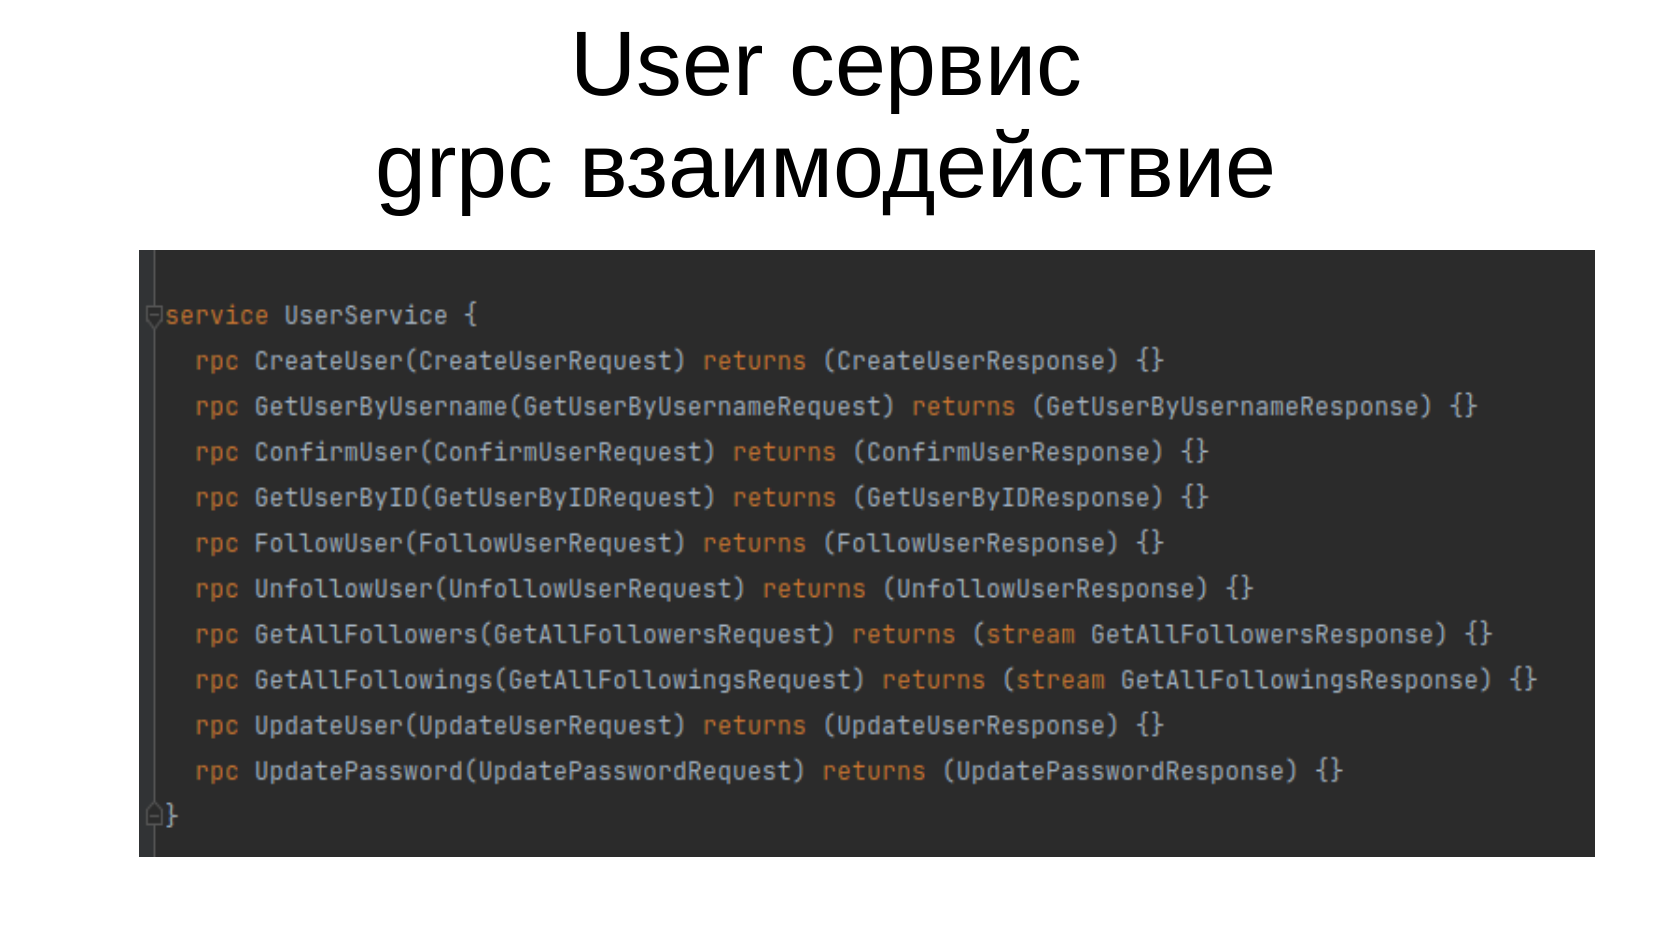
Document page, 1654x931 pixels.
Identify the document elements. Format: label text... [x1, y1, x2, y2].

title User сервис grpc взаимодействие [82, 12, 1571, 218]
picture [139, 250, 1595, 857]
